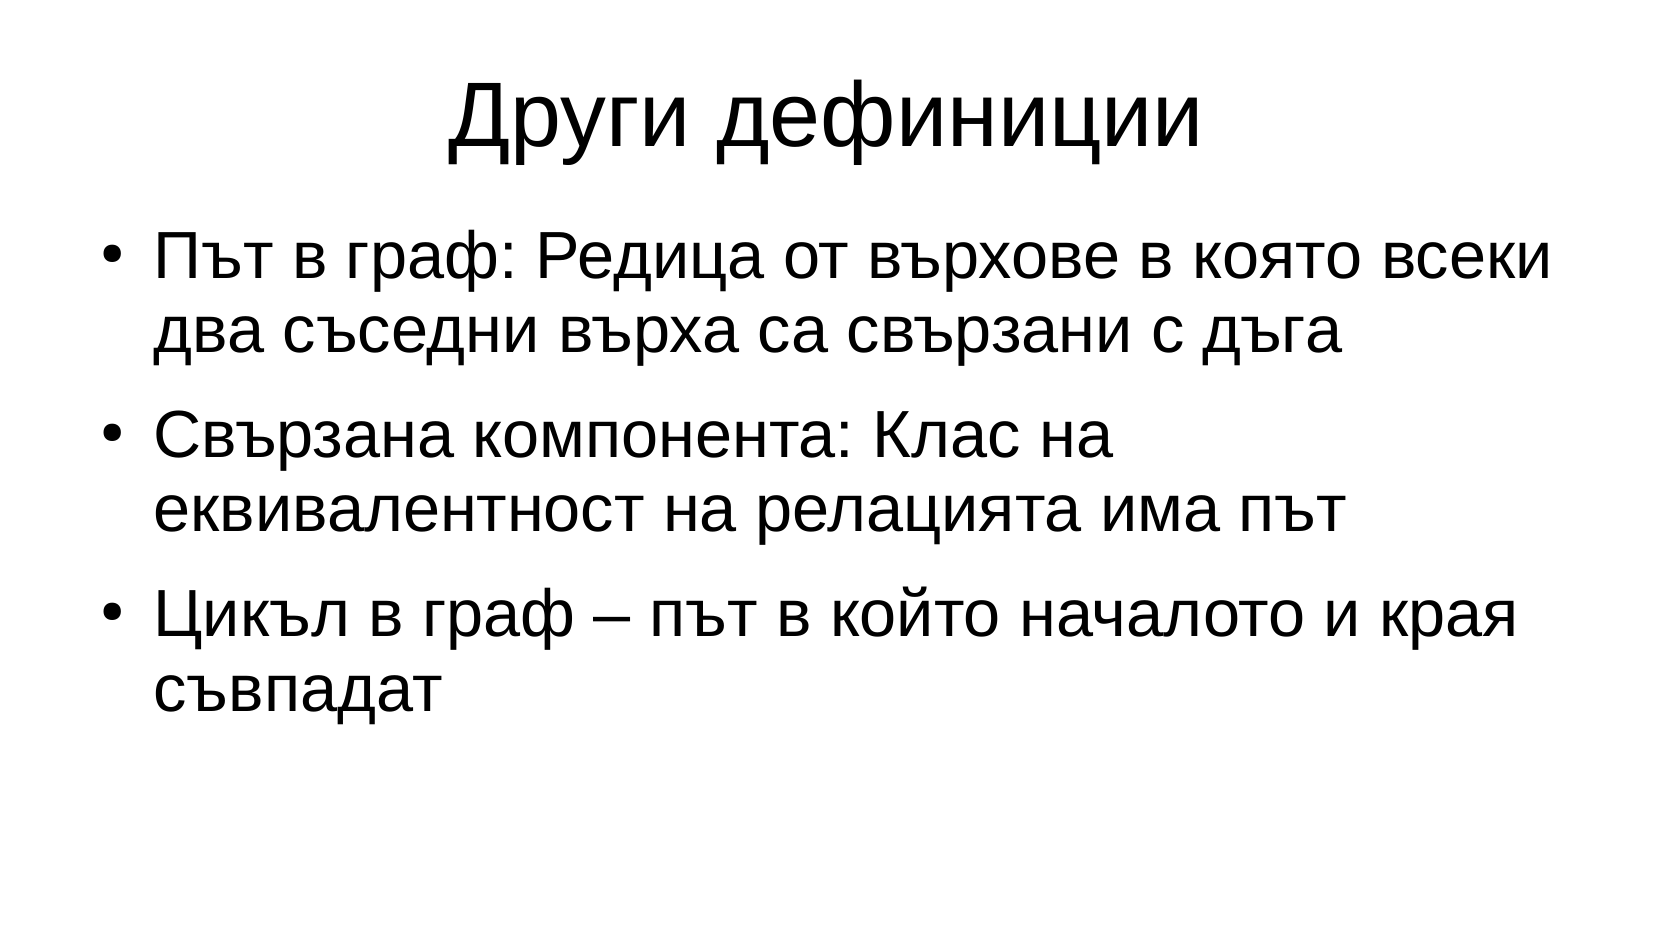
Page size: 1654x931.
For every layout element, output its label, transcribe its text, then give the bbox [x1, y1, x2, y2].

list Път в граф: Редица от върхове в която всеки два съседни върха са свързани с дъга Свързана компонента: Клас на еквивалентност на релацията има път Цикъл в граф – път в който началото и края съвпадат [82, 217, 1571, 758]
title Други дефиниции [82, 37, 1571, 193]
